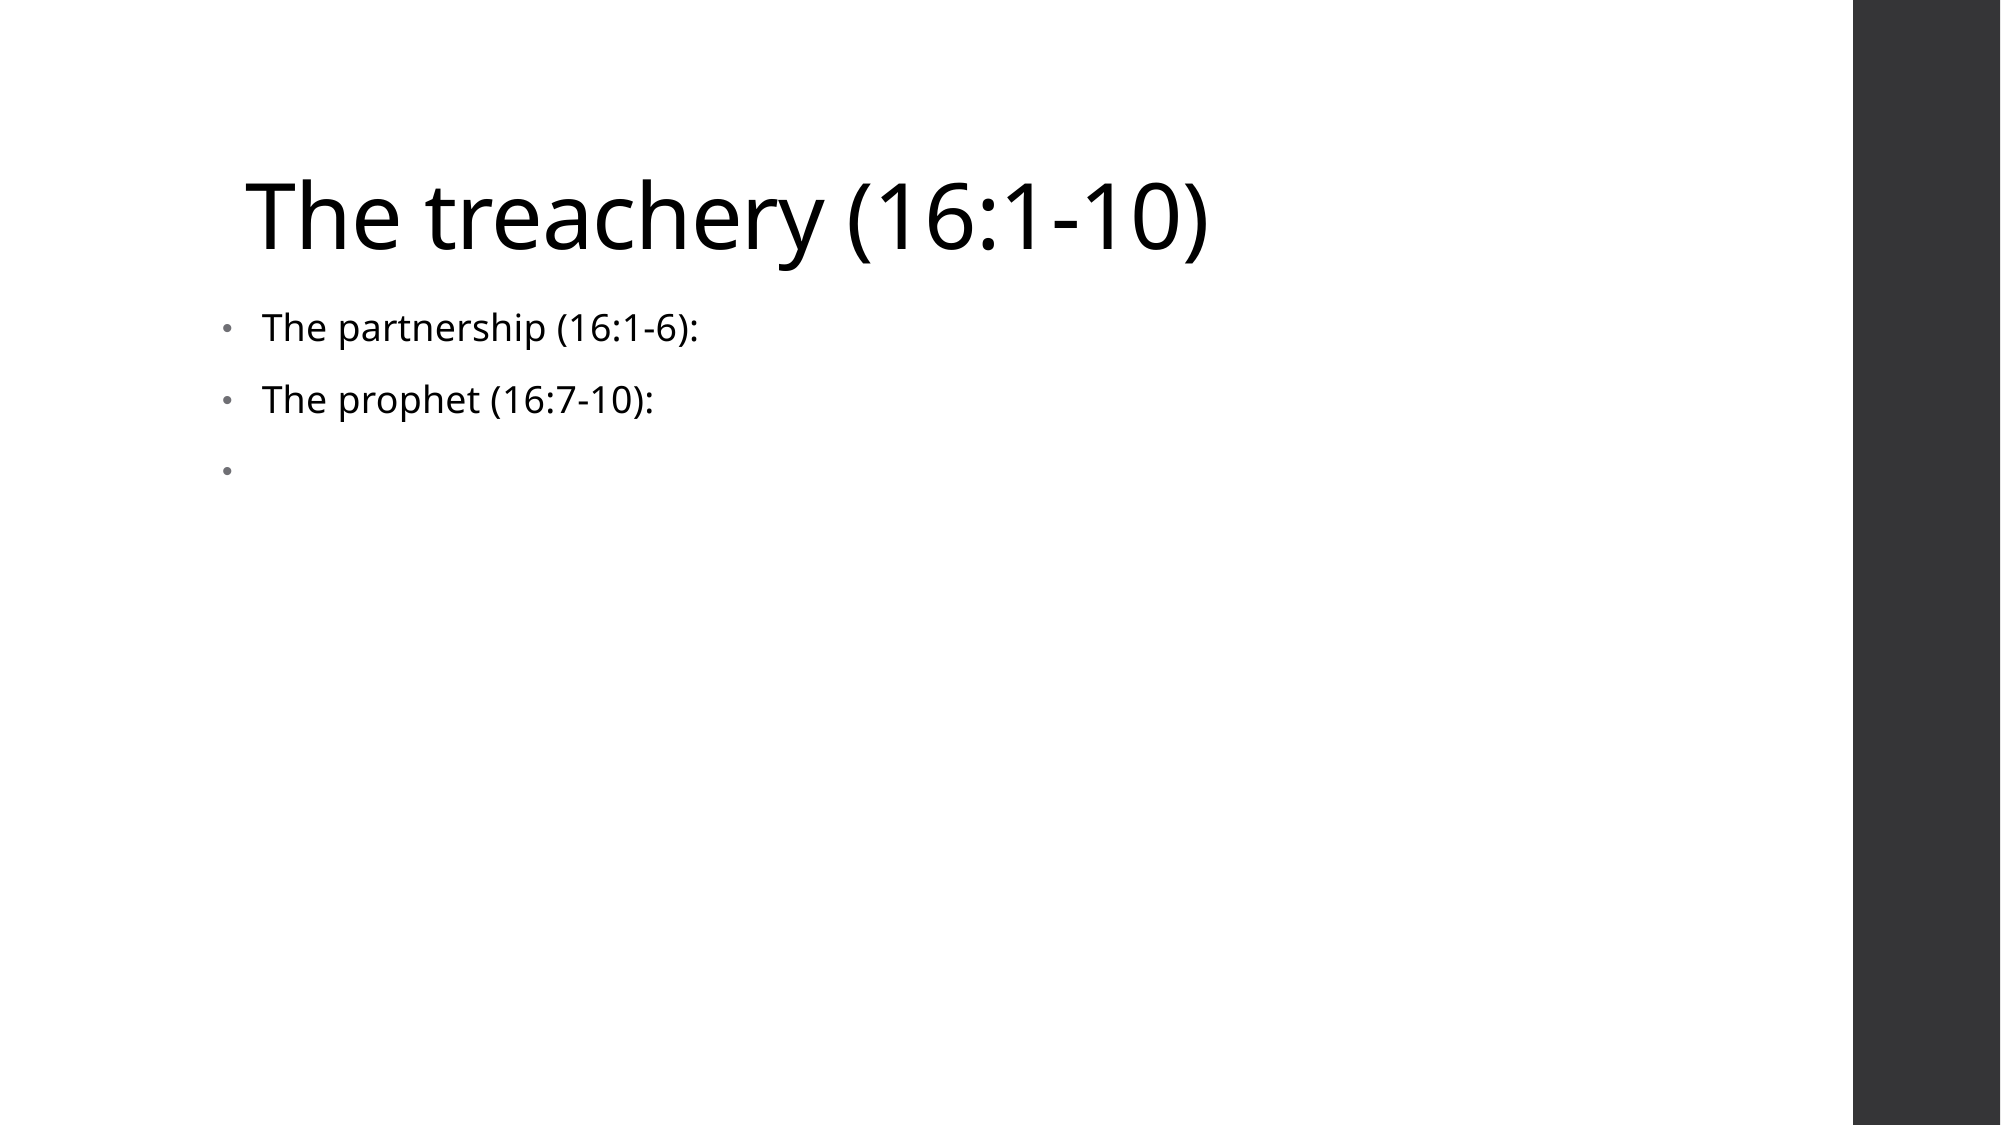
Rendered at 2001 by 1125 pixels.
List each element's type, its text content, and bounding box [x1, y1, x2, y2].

list The partnership (16:1-6): The prophet (16:7-10): [206, 299, 1617, 1014]
title The treachery (16:1-10) [206, 60, 1797, 278]
